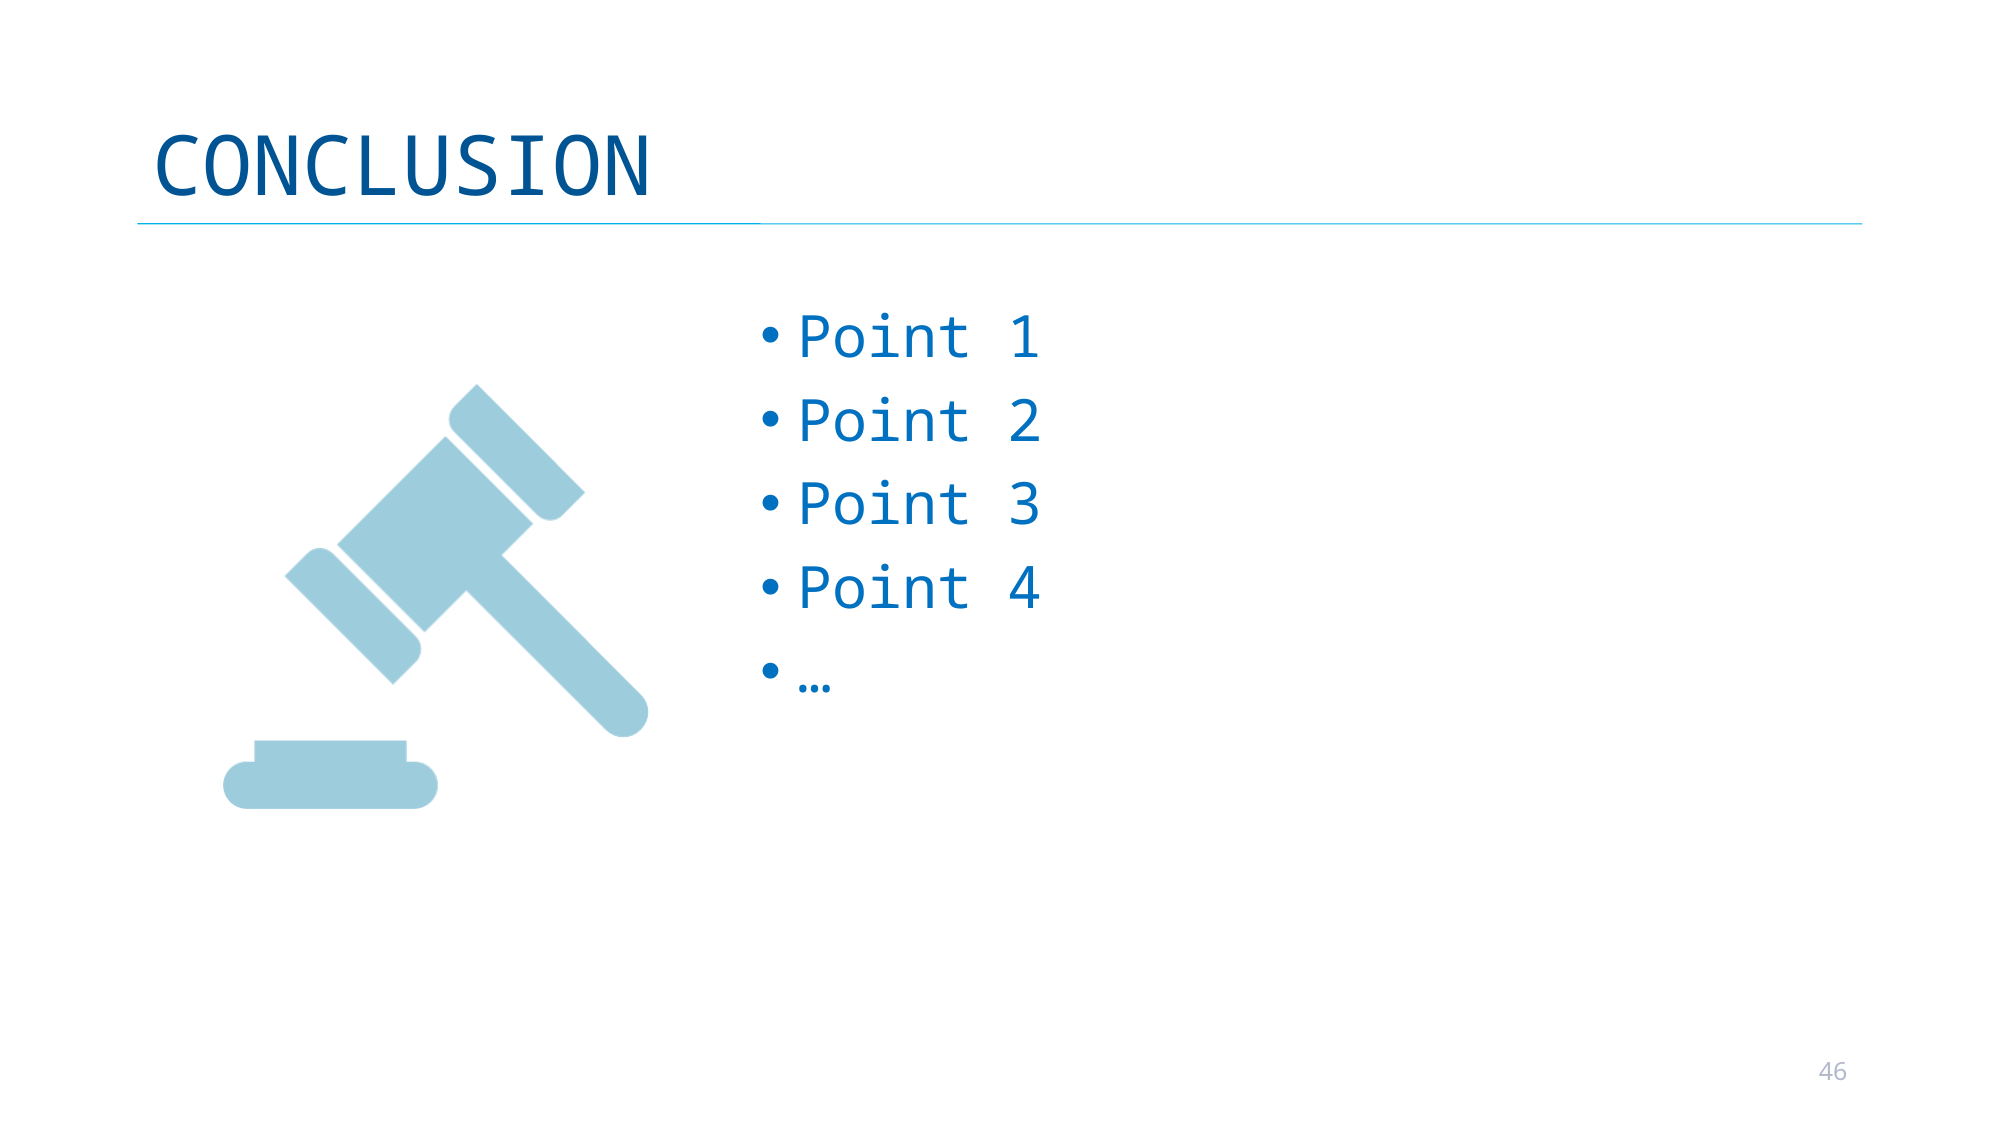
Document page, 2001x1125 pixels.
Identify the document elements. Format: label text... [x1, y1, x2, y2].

picture [184, 346, 686, 848]
slide_number 36 [1412, 1042, 1863, 1103]
title CONCLUSION [137, 59, 1863, 278]
list Point 1 Point 2 Point 3 Point 4 … [745, 299, 1863, 1014]
